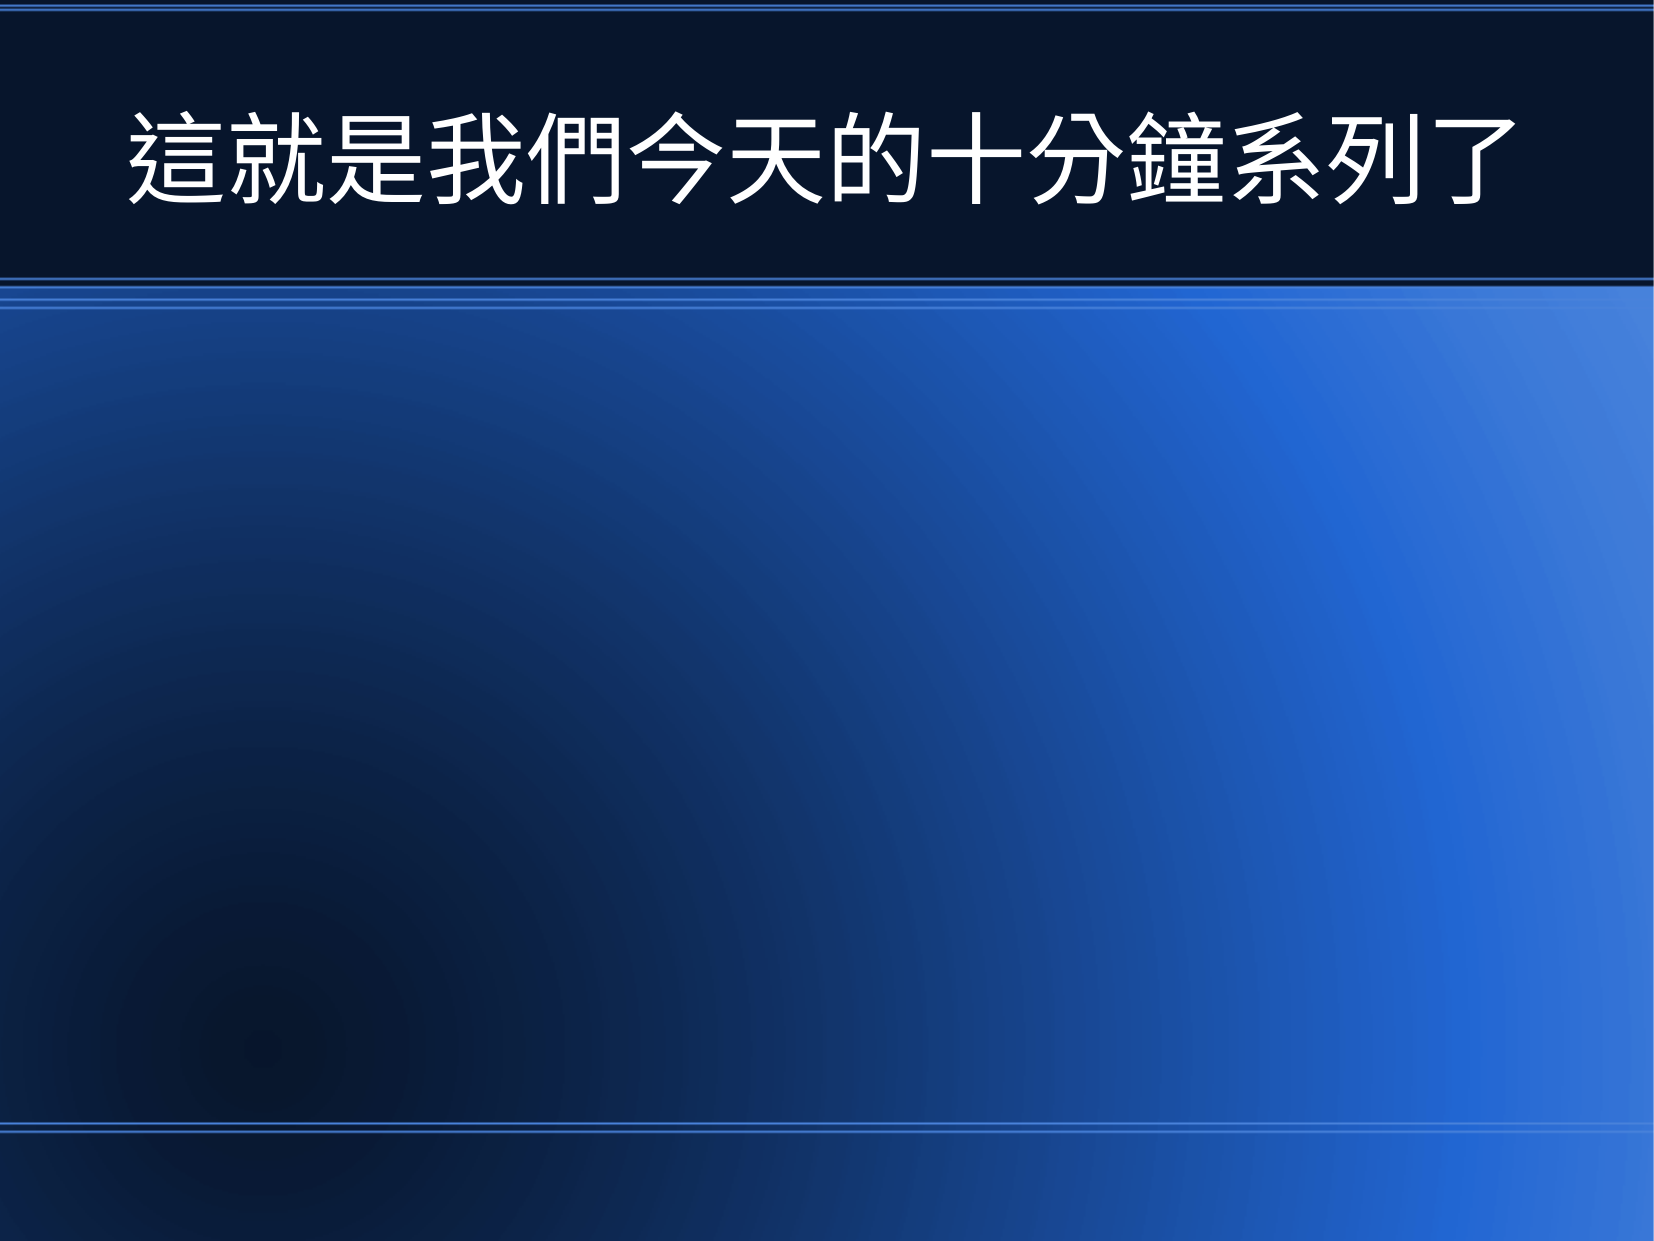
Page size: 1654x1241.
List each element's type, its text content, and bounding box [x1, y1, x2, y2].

title 這就是我們今天的十分鐘系列了 [82, 49, 1571, 257]
picture [0, 0, 1654, 1241]
